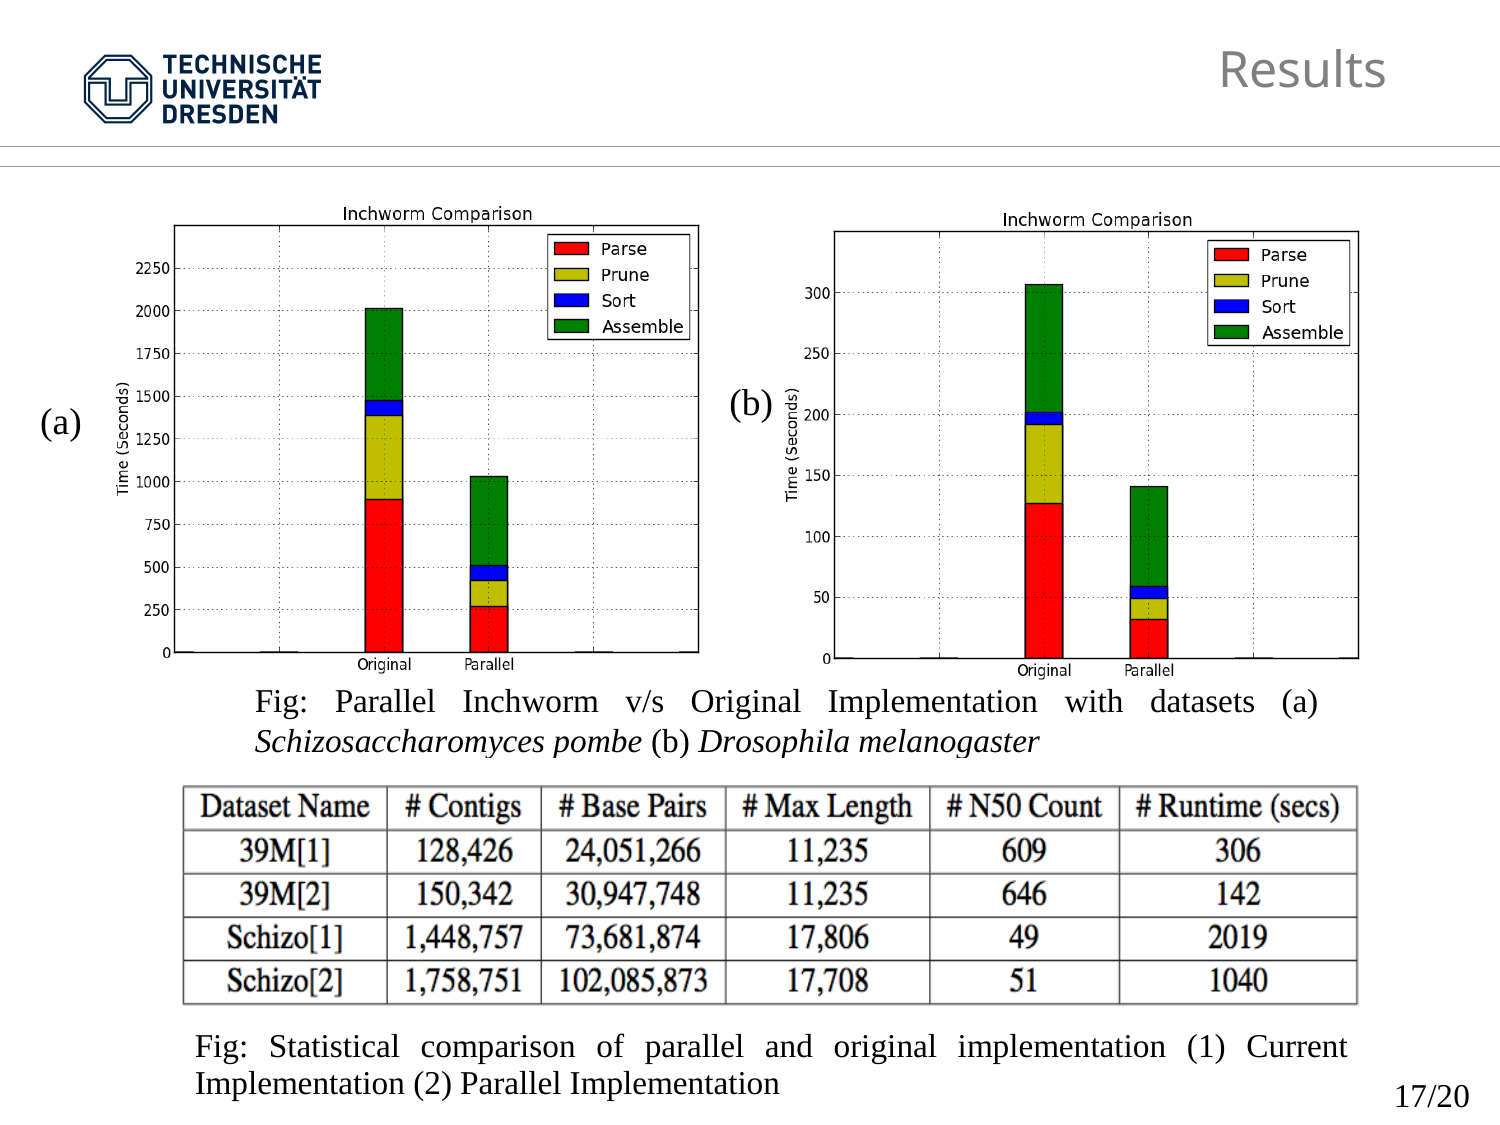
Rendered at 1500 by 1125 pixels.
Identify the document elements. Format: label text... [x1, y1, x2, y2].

picture [165, 758, 1379, 1036]
text_box Fig: Parallel Inchworm v/s Original Implementation with datasets (a) Schizosaccharomyces pombe (b) Drosophila melanogaster [240, 675, 1336, 758]
picture [83, 54, 321, 124]
text_box (b) [705, 375, 826, 437]
text_box Fig: Statistical comparison of parallel and original implementation (1) Current Implementation (2) Parallel Implementation [180, 1020, 1366, 1109]
text_box (a) [15, 389, 136, 452]
title Results [498, 0, 1388, 136]
picture [90, 172, 1426, 712]
